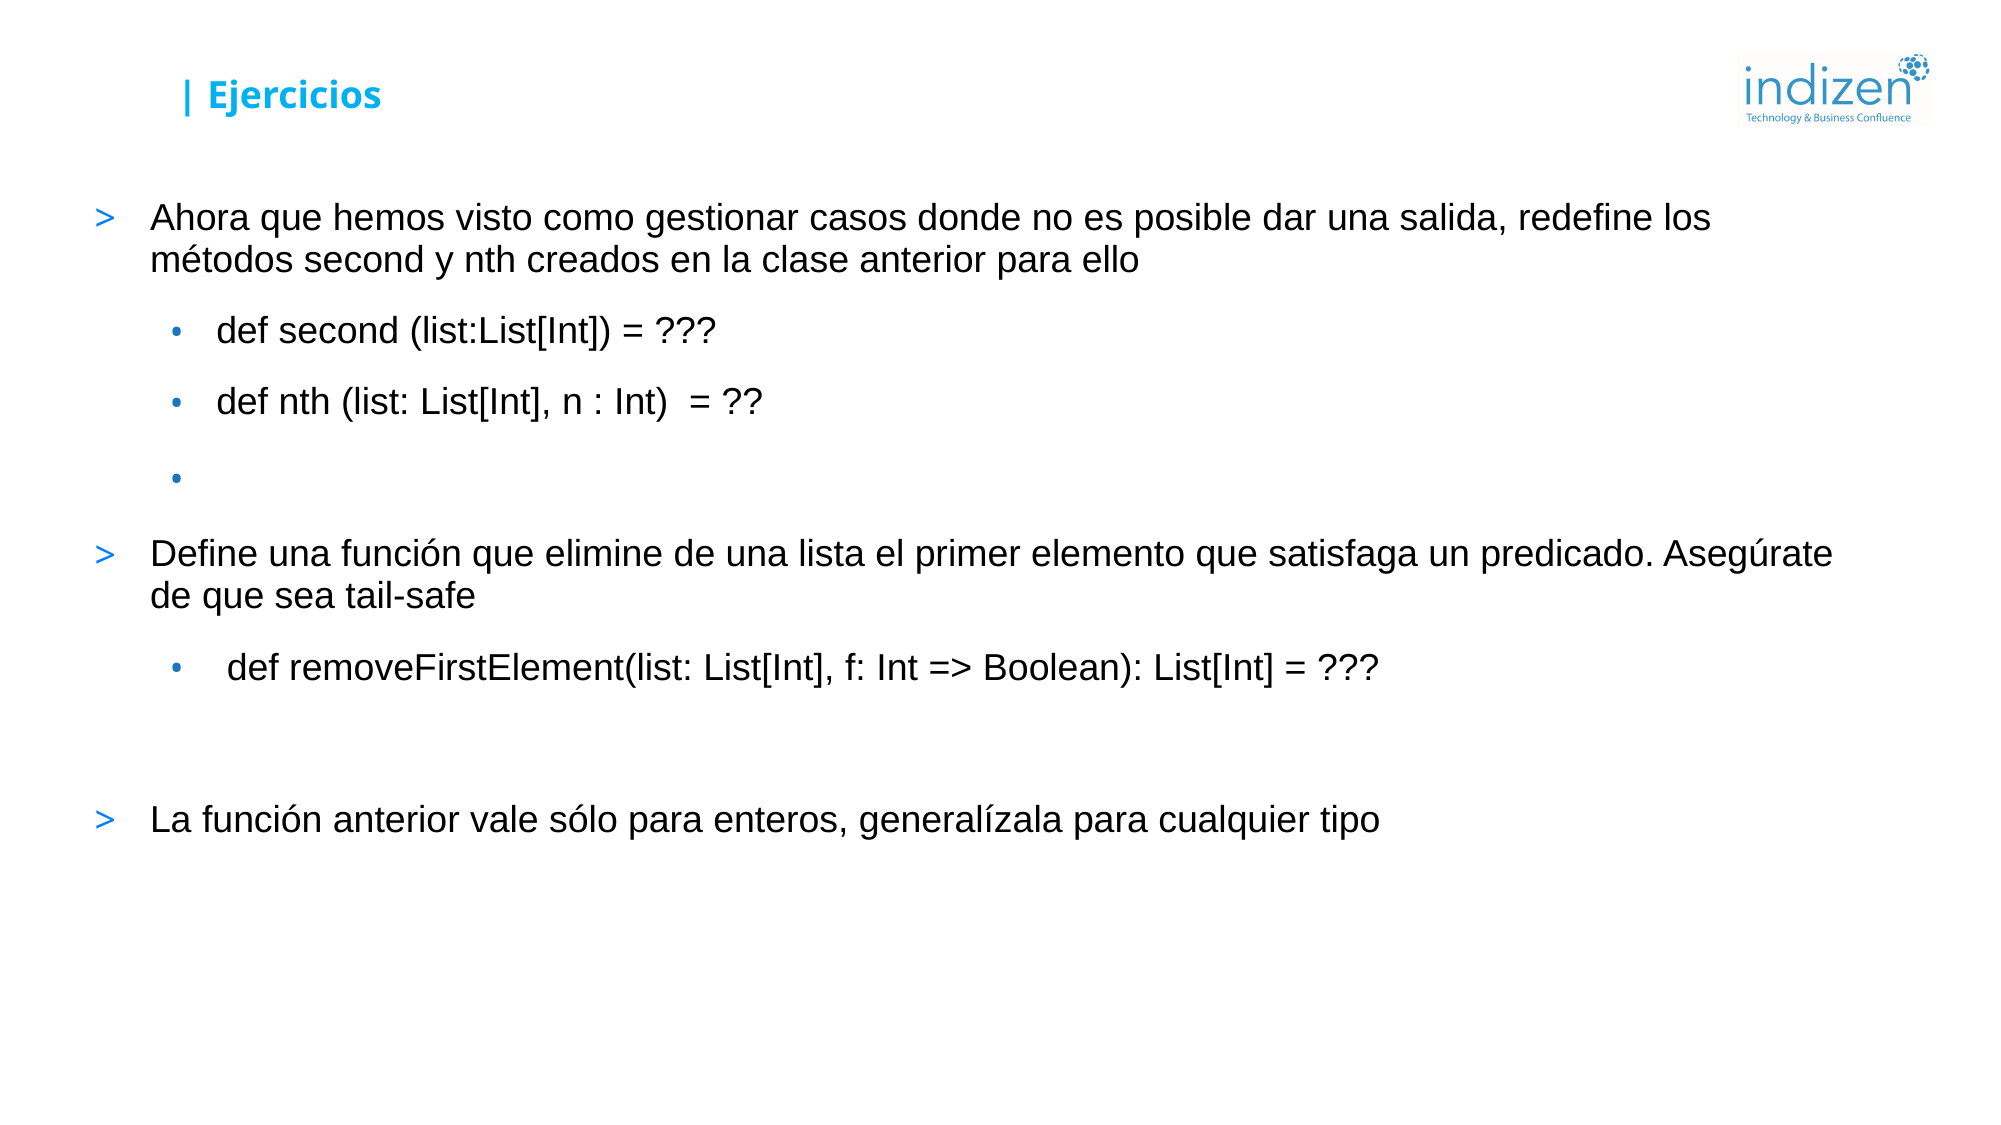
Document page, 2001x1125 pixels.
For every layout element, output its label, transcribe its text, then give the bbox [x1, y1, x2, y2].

picture [1737, 51, 1931, 127]
text_box Ahora que hemos visto como gestionar casos donde no es posible dar una salida, redefine los métodos second y nth creados en la clase anterior para ello def second (list:List[Int]) = ??? def nth (list: List[Int], n : Int) = ?? Define una función que elimine de una lista el primer elemento que satisfaga un predicado. Asegúrate de que sea tail-safe def removeFirstElement(list: List[Int], f: Int => Boolean): List[Int] = ??? La función anterior vale sólo para enteros, generalízala para cualquier tipo [94, 196, 1852, 769]
text_box | Ejercicios [157, 60, 1276, 126]
